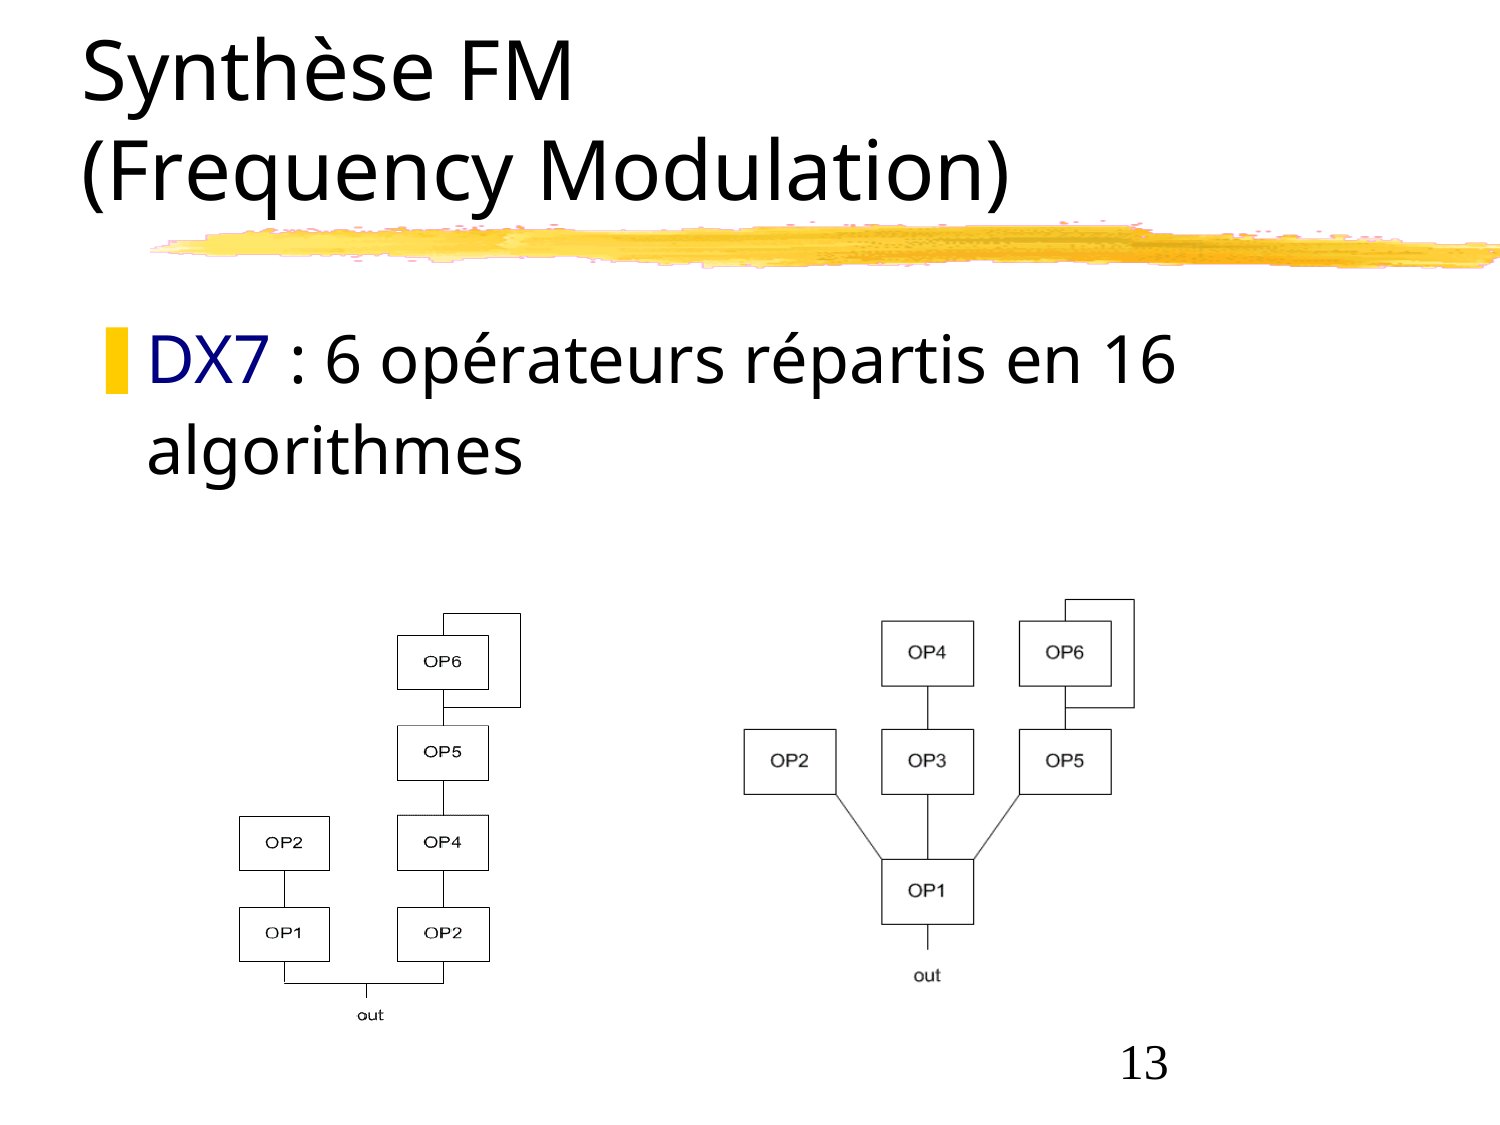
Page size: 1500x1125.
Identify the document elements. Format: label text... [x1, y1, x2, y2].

picture [212, 590, 562, 1034]
title Synthèse FM (Frequency Modulation) [66, 0, 1342, 225]
list DX7 : 6 opérateurs répartis en 16 algorithmes [75, 309, 1447, 994]
picture [150, 215, 1500, 279]
picture [738, 560, 1144, 1004]
